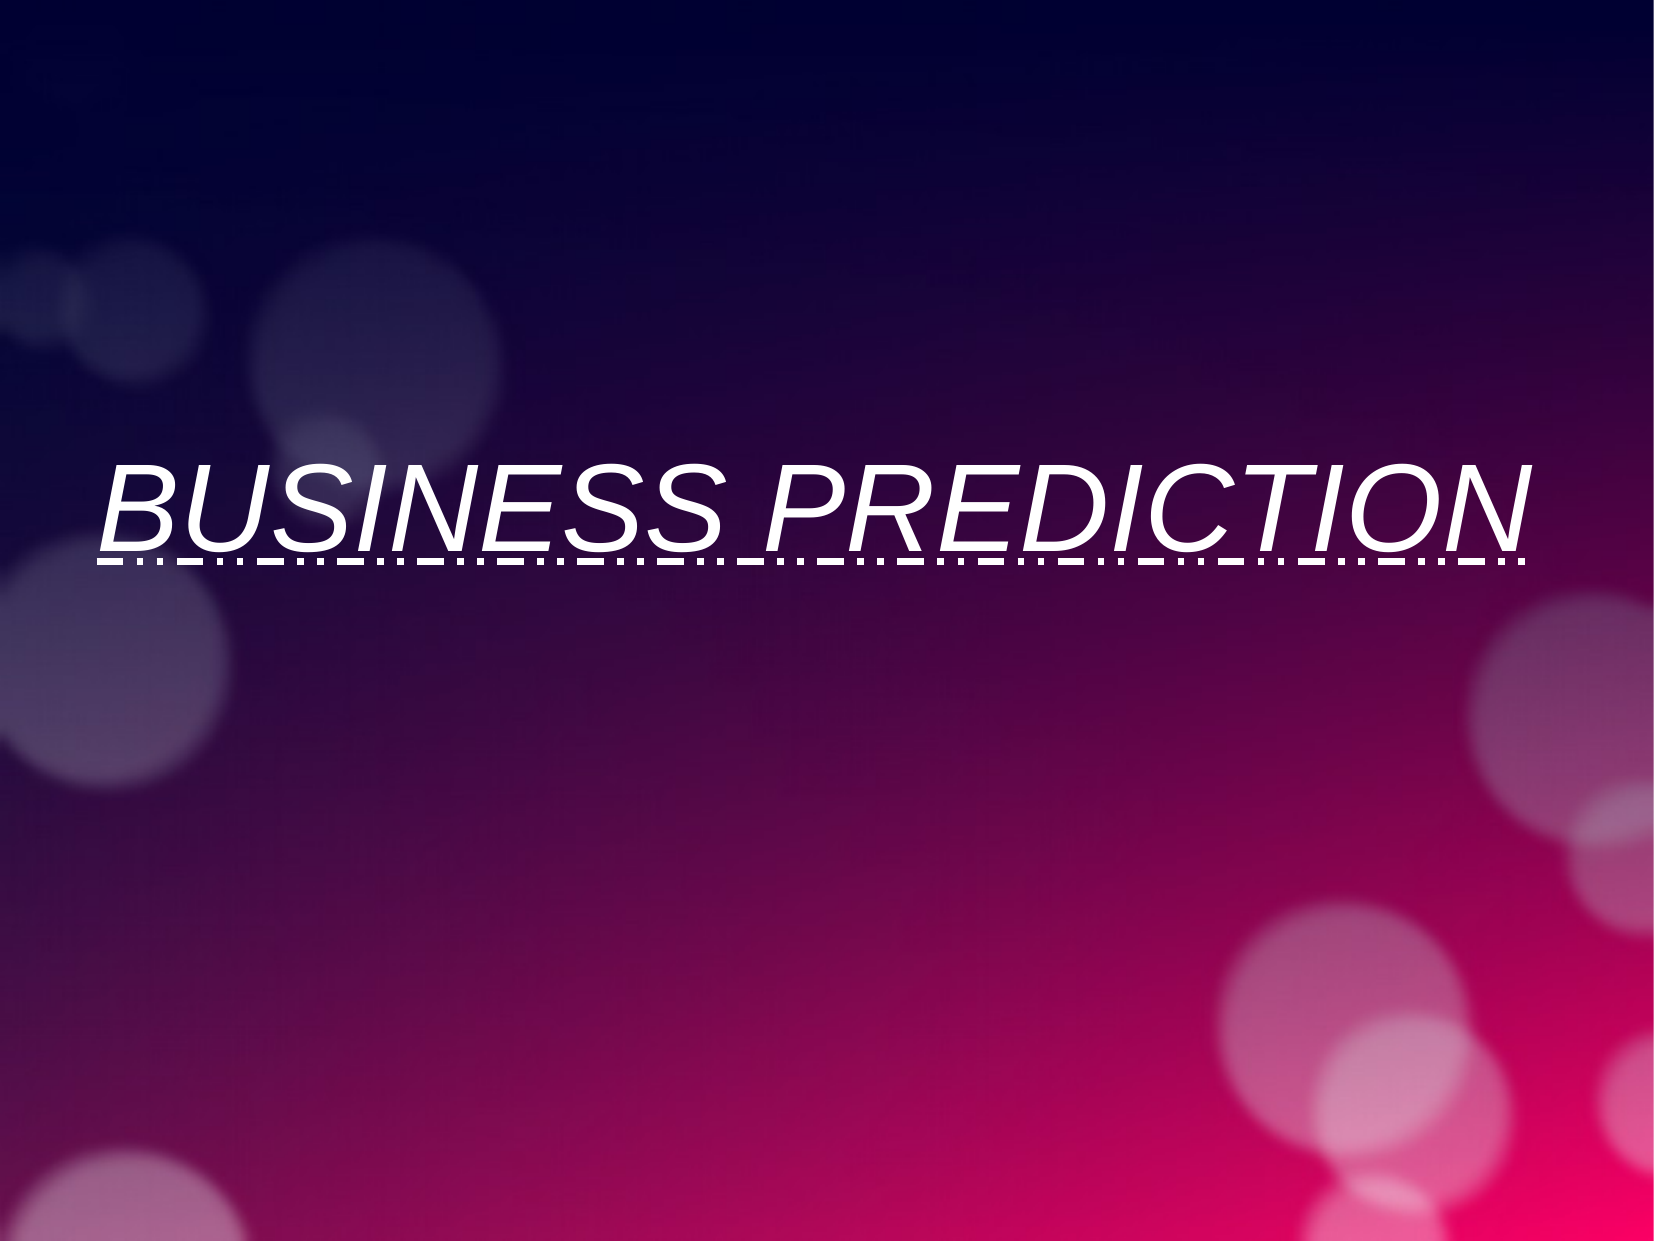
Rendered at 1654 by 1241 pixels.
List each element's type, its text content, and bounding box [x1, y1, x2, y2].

picture [0, 0, 1654, 1241]
title BUSINESS PREDICTION [70, 366, 1560, 650]
